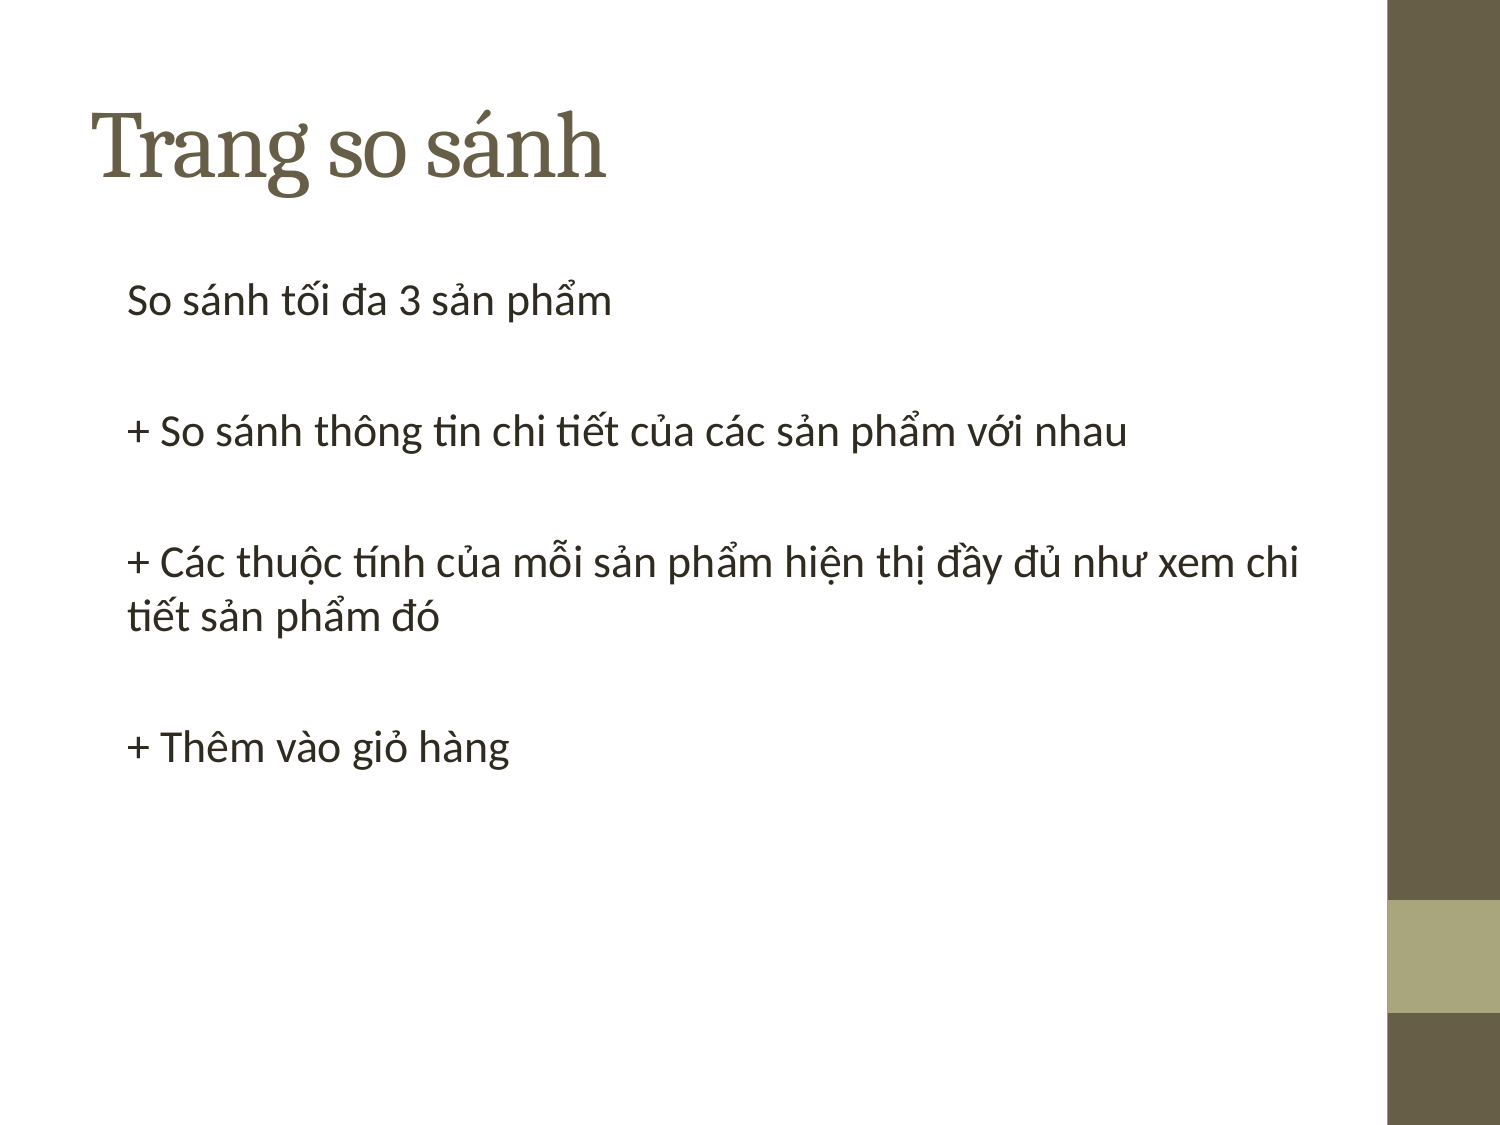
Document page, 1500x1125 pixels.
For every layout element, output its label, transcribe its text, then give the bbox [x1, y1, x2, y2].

title Trang so sánh [75, 45, 1326, 233]
list So sánh tối đa 3 sản phẩm + So sánh thông tin chi tiết của các sản phẩm với nhau + Các thuộc tính của mỗi sản phẩm hiện thị đầy đủ như xem chi tiết sản phẩm đó + Thêm vào giỏ hàng [75, 262, 1326, 1051]
